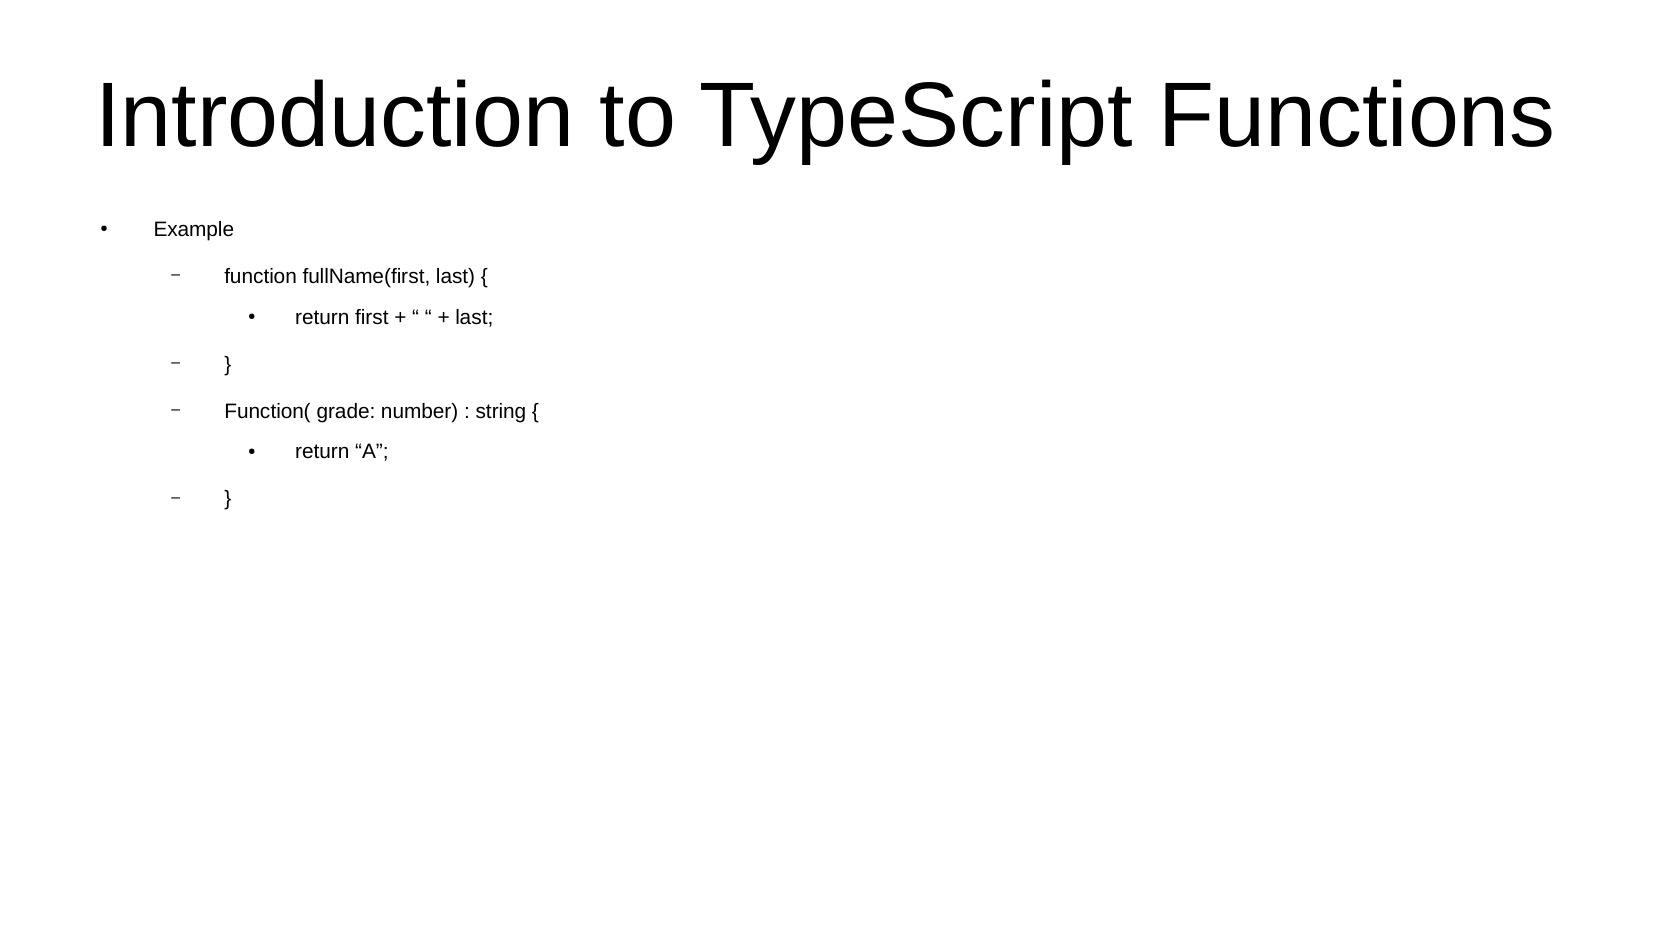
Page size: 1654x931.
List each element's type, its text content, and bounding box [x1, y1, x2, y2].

title Introduction to TypeScript Functions [82, 37, 1571, 193]
list Example function fullName(first, last) { return first + “ “ + last; } Function( grade: number) : string { return “A”; } [82, 217, 1576, 901]
